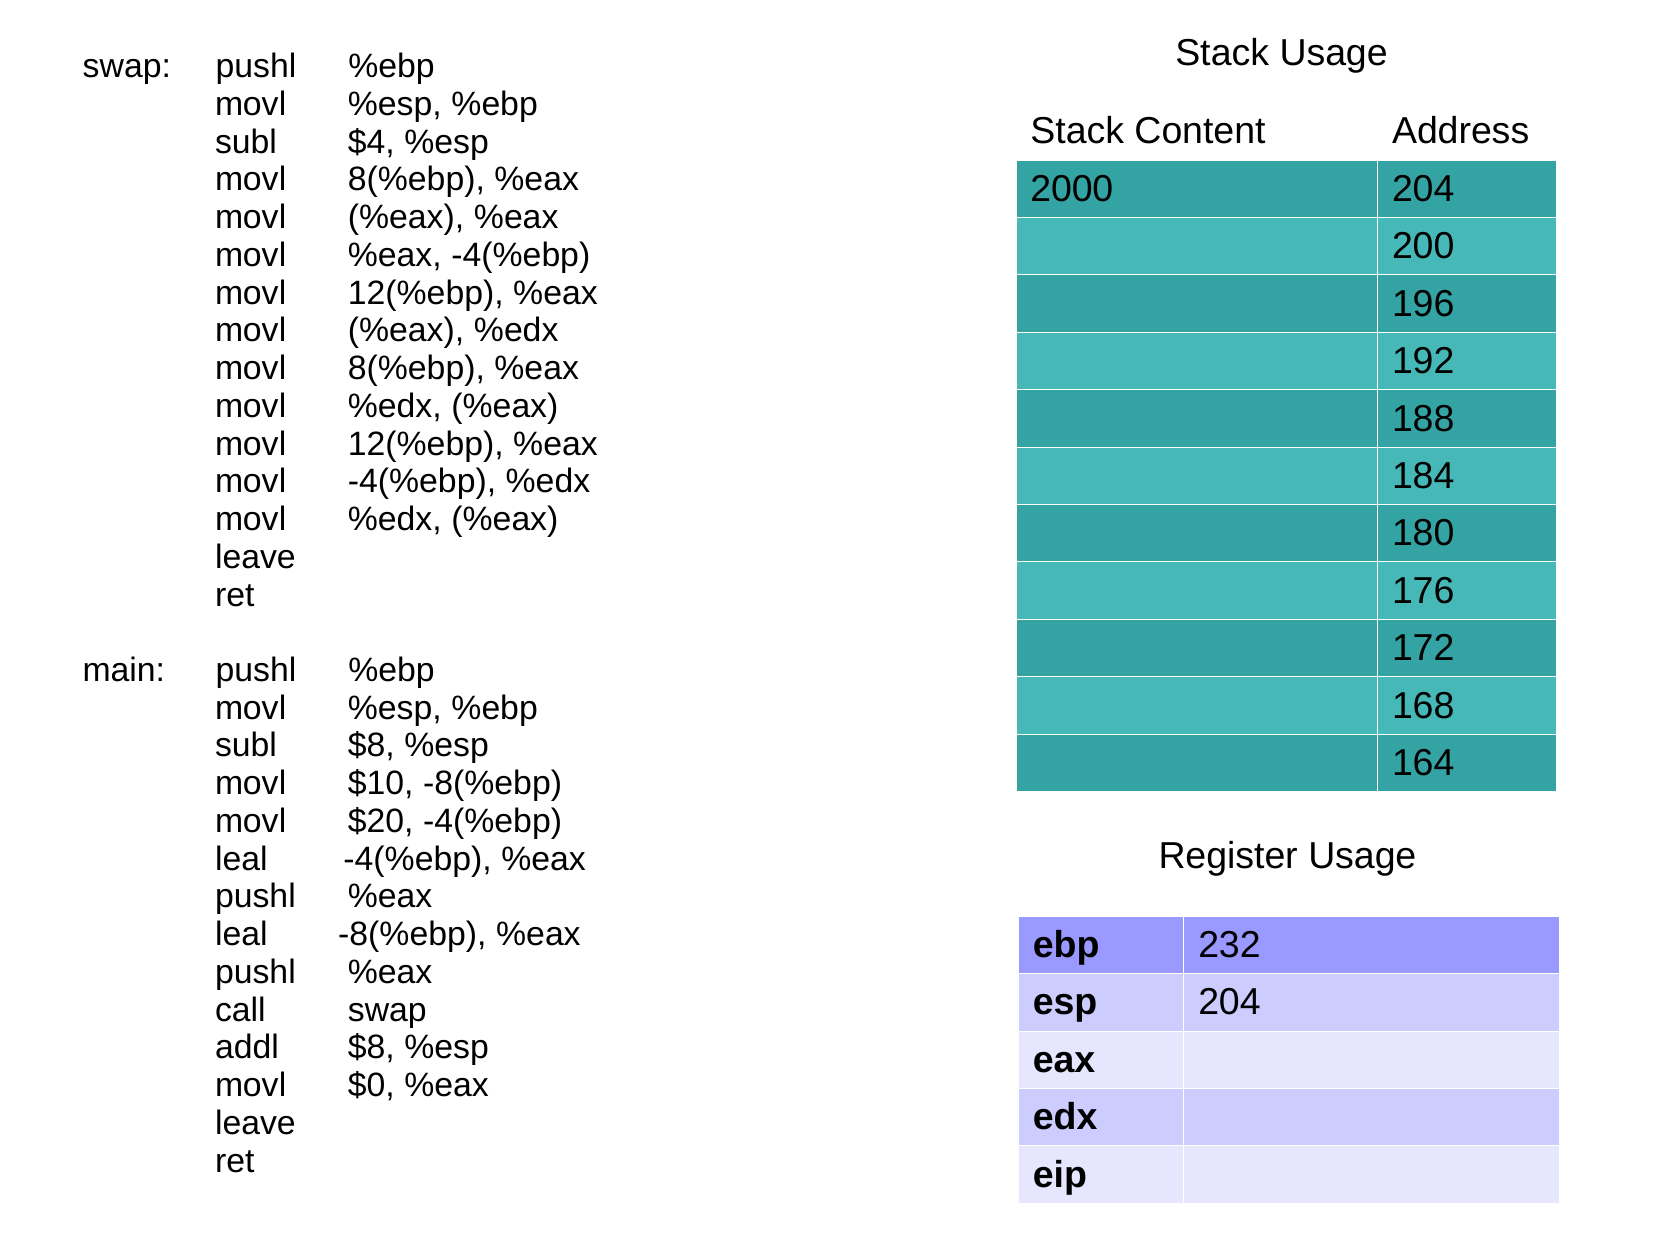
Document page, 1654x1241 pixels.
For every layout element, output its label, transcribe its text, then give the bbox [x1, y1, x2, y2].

table_cell 196 [1378, 275, 1556, 332]
table_cell [1017, 390, 1377, 447]
table_cell [1184, 1089, 1559, 1145]
table_cell 164 [1378, 735, 1556, 791]
table_cell 180 [1378, 505, 1556, 561]
table_cell [1184, 1146, 1559, 1203]
table_cell esp [1019, 974, 1183, 1031]
table_cell 200 [1378, 218, 1556, 274]
table_cell [1017, 562, 1377, 619]
table_cell [1184, 1032, 1559, 1088]
table_header Stack Content [1017, 103, 1377, 160]
table_cell [1017, 735, 1377, 791]
table_cell eip [1019, 1146, 1183, 1203]
table_cell 204 [1184, 974, 1559, 1031]
table_cell 2000 [1017, 161, 1377, 217]
table_cell [1017, 275, 1377, 332]
table_cell [1017, 677, 1377, 734]
list swap: pushl %ebp movl %esp, %ebp subl $4, %esp movl 8(%ebp), %eax movl (%eax), %eax movl %eax, -4(%ebp) movl 12(%ebp), %eax movl (%eax), %edx movl 8(%ebp), %eax movl %edx, (%eax) movl 12(%ebp), %eax movl -4(%ebp), %edx movl %edx, (%eax) leave ret main: pushl %ebp movl %esp, %ebp subl $8, %esp movl $10, -8(%ebp) movl $20, -4(%ebp) leal -4(%ebp), %eax pushl %eax leal -8(%ebp), %eax pushl %eax call swap addl $8, %esp movl $0, %eax leave ret [82, 47, 969, 1182]
table_cell 204 [1378, 161, 1556, 217]
text_box Register Usage [1015, 826, 1560, 884]
table_cell [1017, 620, 1377, 676]
table_cell edx [1019, 1089, 1183, 1145]
table_cell 188 [1378, 390, 1556, 447]
text_box Stack Usage [1009, 23, 1554, 81]
table_cell [1017, 448, 1377, 504]
table_header 232 [1184, 917, 1559, 973]
table_cell 184 [1378, 448, 1556, 504]
table_cell [1017, 333, 1377, 389]
table_cell 172 [1378, 620, 1556, 676]
table_cell [1017, 218, 1377, 274]
table_cell 168 [1378, 677, 1556, 734]
table_cell eax [1019, 1032, 1183, 1088]
table_header Address [1378, 103, 1556, 160]
table_header ebp [1019, 917, 1183, 973]
table_cell 192 [1378, 333, 1556, 389]
table_cell [1017, 505, 1377, 561]
table_cell 176 [1378, 562, 1556, 619]
